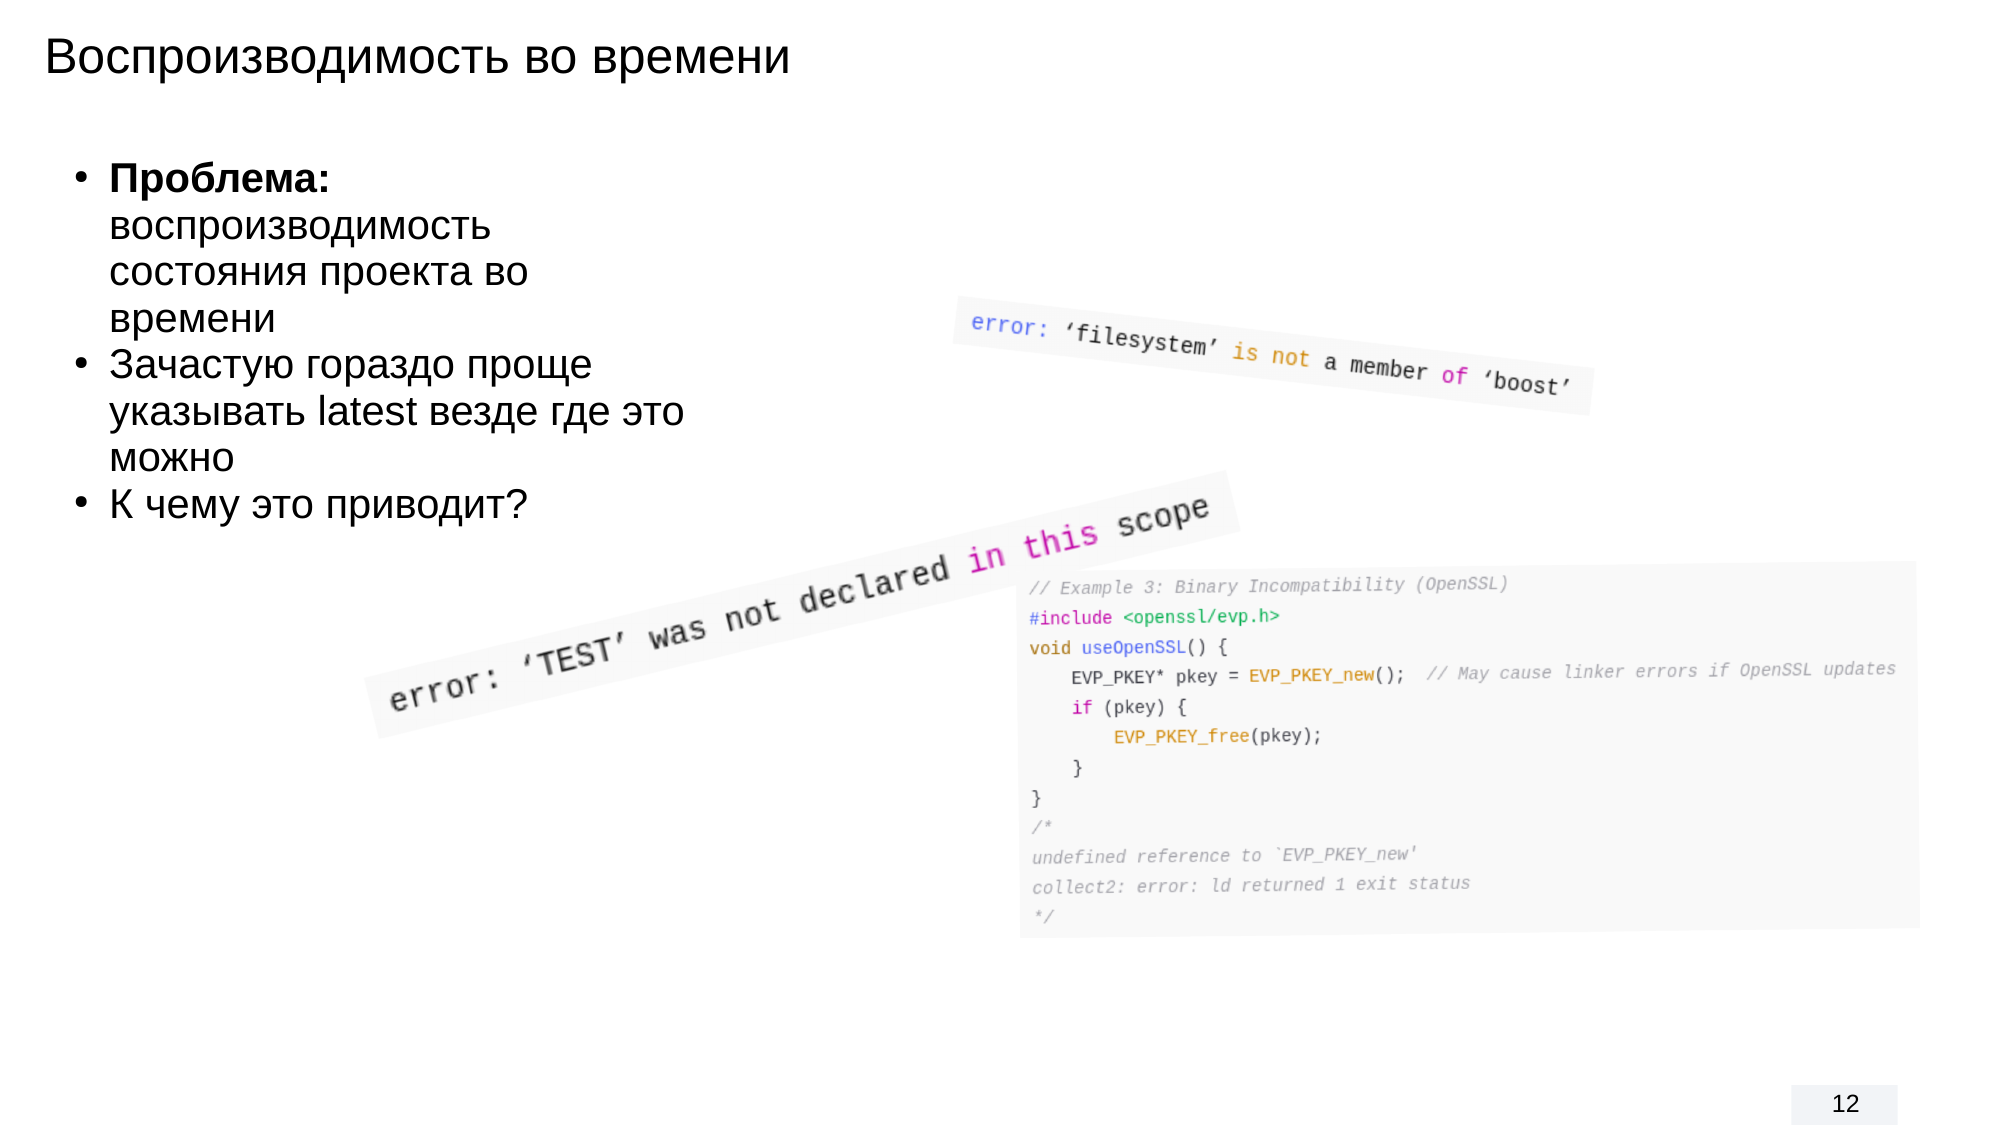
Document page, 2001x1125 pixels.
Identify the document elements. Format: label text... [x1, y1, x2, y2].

picture [952, 295, 1595, 416]
picture [363, 469, 1920, 938]
text_box <number> [1817, 1082, 1961, 1125]
text_box Воспроизводимость во времени [29, 21, 1595, 93]
text_box Проблема: воспроизводимость состояния проекта во времени Зачастую гораздо проще указывать latest везде где это можно К чему это приводит? [59, 147, 709, 597]
